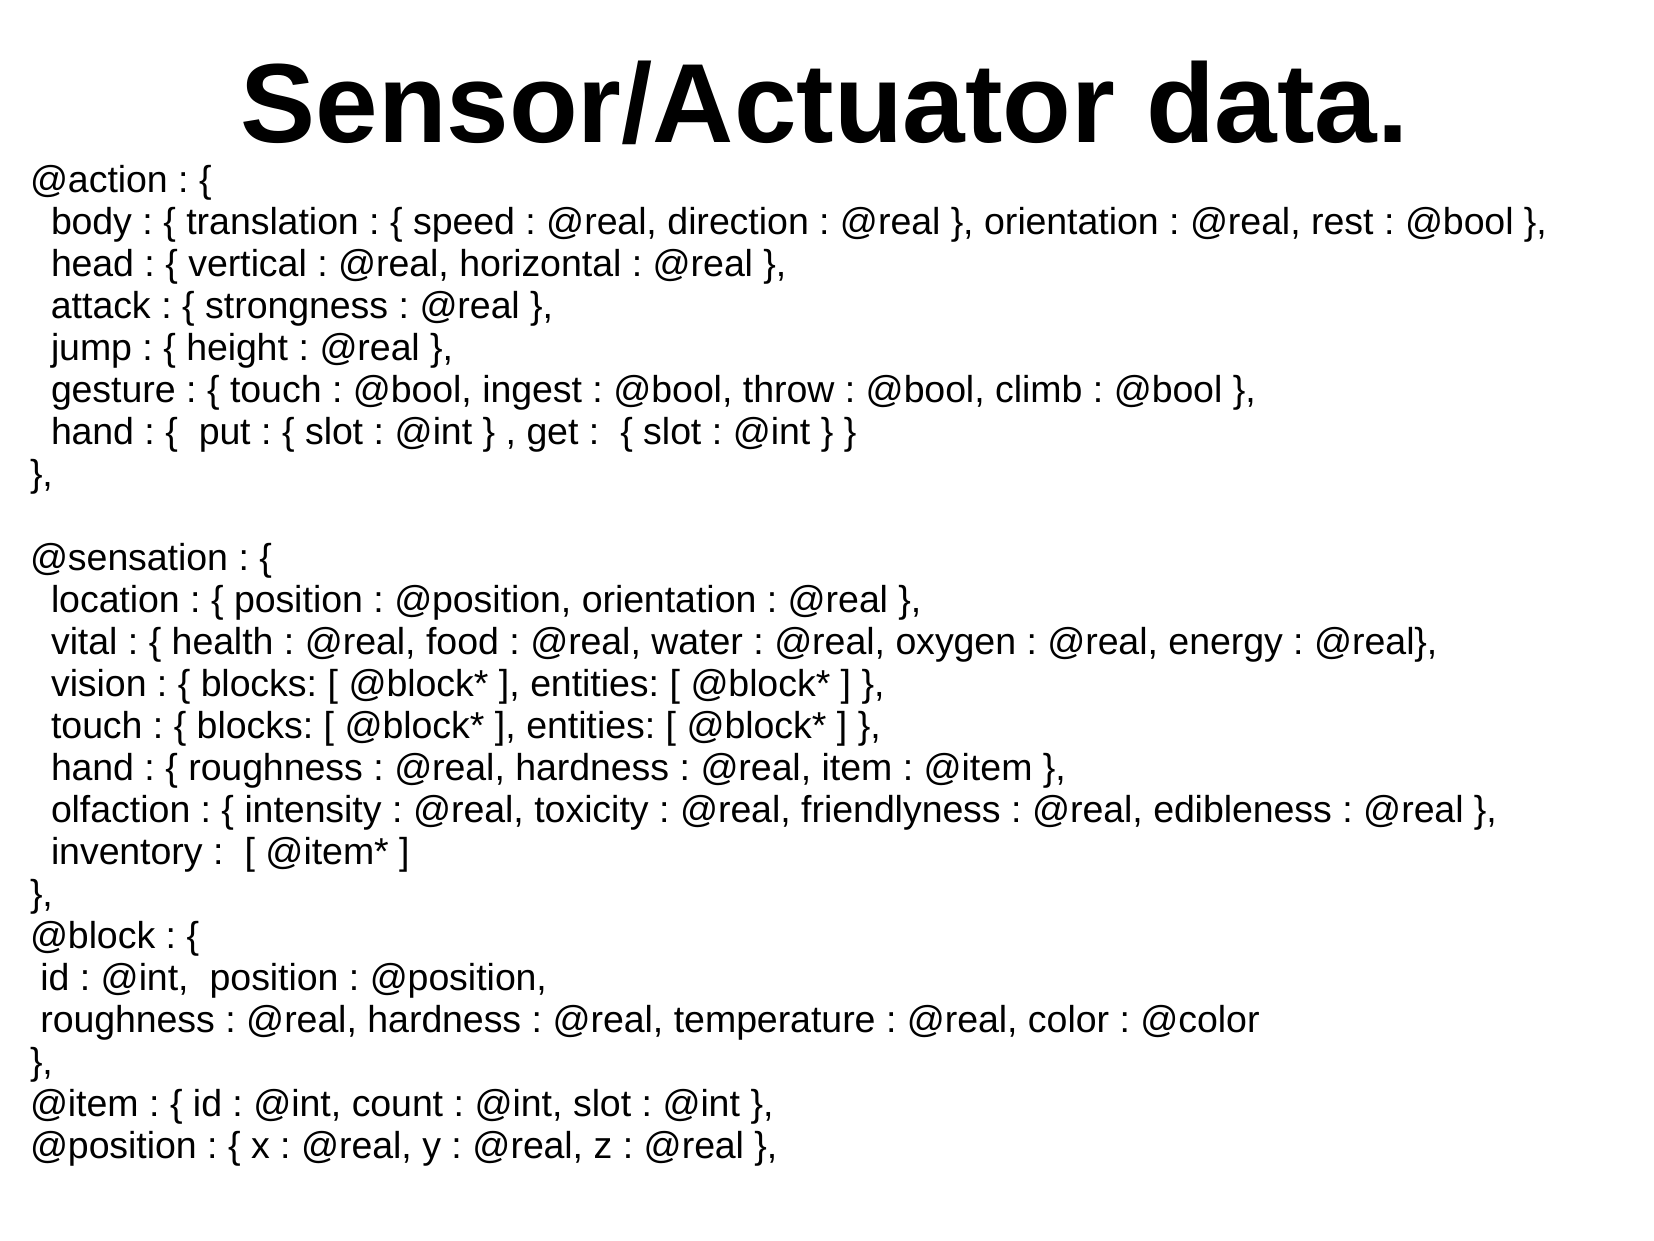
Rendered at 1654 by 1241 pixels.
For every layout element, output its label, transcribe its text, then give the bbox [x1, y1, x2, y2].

title Sensor/Actuator data. [135, 30, 1516, 158]
subtitle @action : { body : { translation : { speed : @real, direction : @real }, orientation : @real, rest : @bool }, head : { vertical : @real, horizontal : @real }, attack : { strongness : @real }, jump : { height : @real }, gesture : { touch : @bool, ingest : @bool, throw : @bool, climb : @bool }, hand : { put : { slot : @int } , get : { slot : @int } } }, @sensation : { location : { position : @position, orientation : @real }, vital : { health : @real, food : @real, water : @real, oxygen : @real, energy : @real}, vision : { blocks: [ @block* ], entities: [ @block* ] }, touch : { blocks: [ @block* ], entities: [ @block* ] }, hand : { roughness : @real, hardness : @real, item : @item }, olfaction : { intensity : @real, toxicity : @real, friendlyness : @real, edibleness : @real }, inventory : [ @item* ] }, @block : { id : @int, position : @position, roughness : @real, hardness : @real, temperature : @real, color : @color }, @item : { id : @int, count : @int, slot : @int }, @position : { x : @real, y : @real, z : @real }, [30, 158, 1576, 1167]
